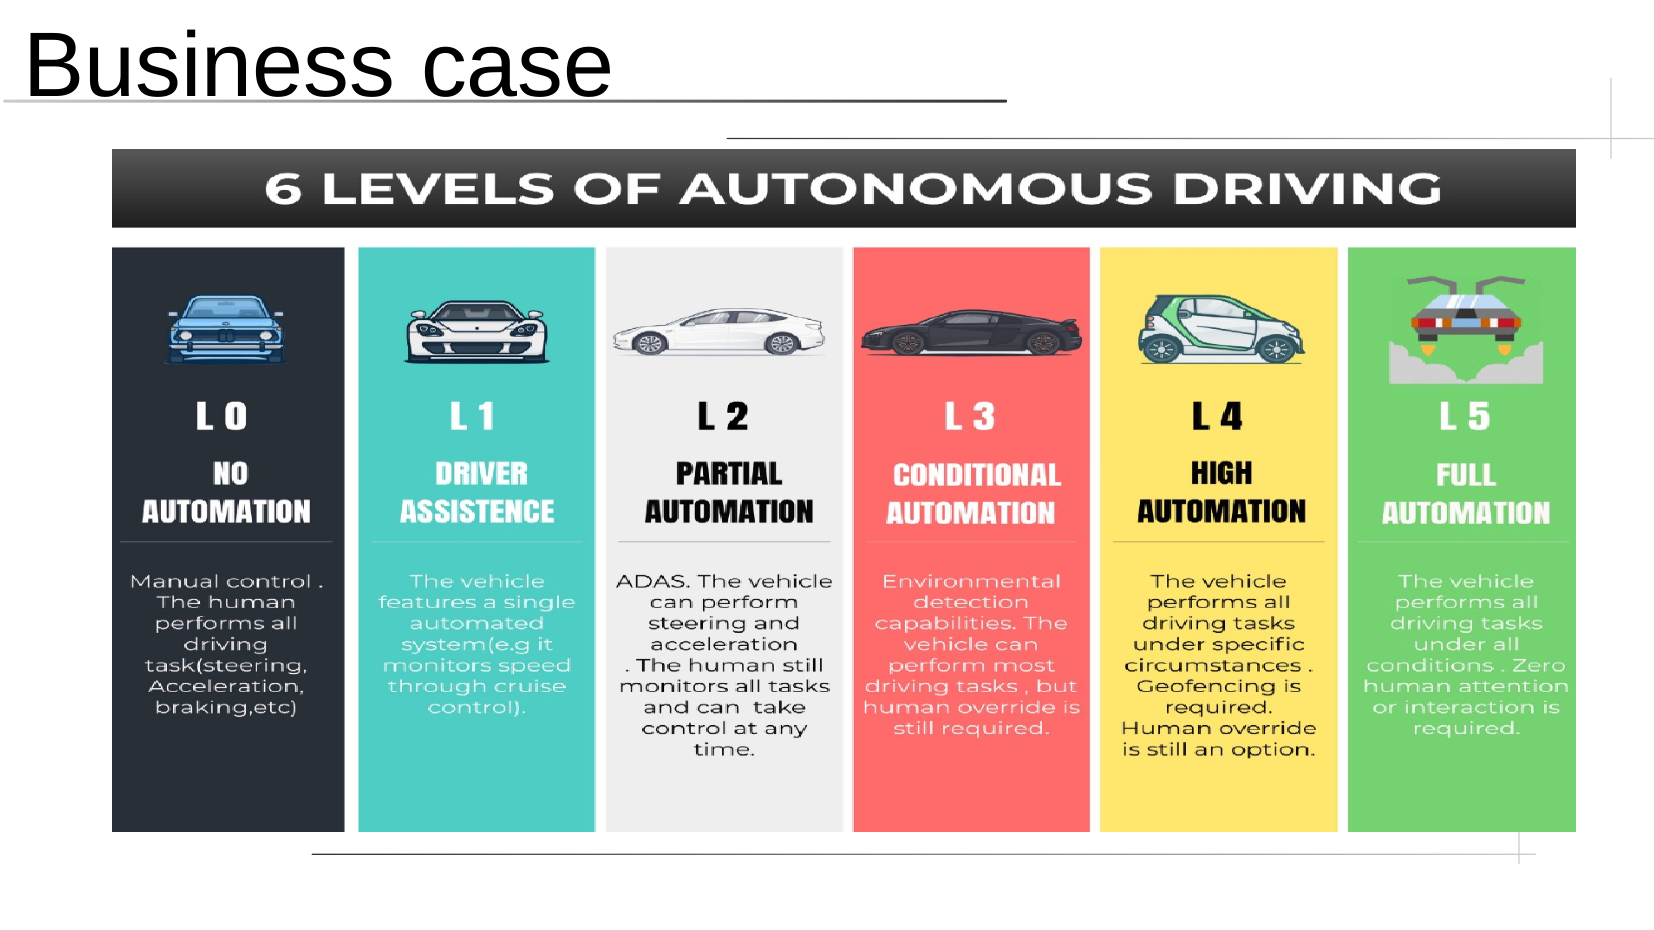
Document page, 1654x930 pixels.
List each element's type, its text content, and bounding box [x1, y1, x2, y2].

title Business case [23, 11, 1588, 119]
picture [112, 149, 1576, 832]
